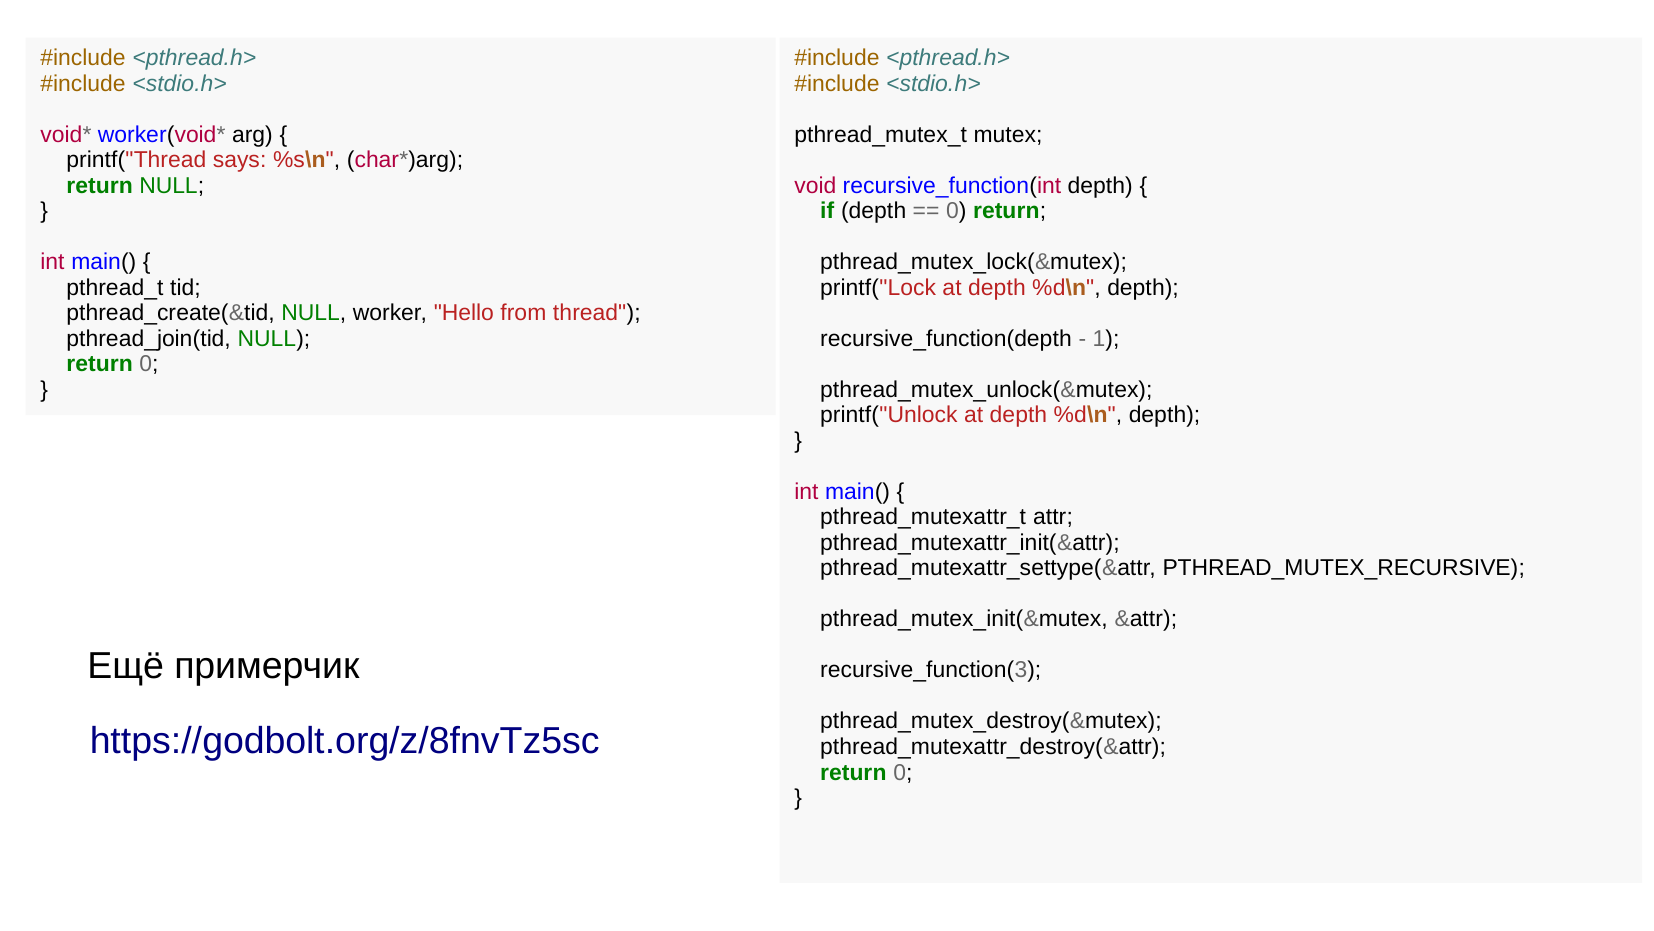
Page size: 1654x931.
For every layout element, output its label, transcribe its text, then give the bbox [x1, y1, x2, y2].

text_box #include <pthread.h> #include <stdio.h> pthread_mutex_t mutex; void recursive_function(int depth) { if (depth == 0) return; pthread_mutex_lock(&mutex); printf("Lock at depth %d\n", depth); recursive_function(depth - 1); pthread_mutex_unlock(&mutex); printf("Unlock at depth %d\n", depth); } int main() { pthread_mutexattr_t attr; pthread_mutexattr_init(&attr); pthread_mutexattr_settype(&attr, PTHREAD_MUTEX_RECURSIVE); pthread_mutex_init(&mutex, &attr); recursive_function(3); pthread_mutex_destroy(&mutex); pthread_mutexattr_destroy(&attr); return 0; } [779, 37, 1643, 883]
text_box #include <pthread.h> #include <stdio.h> void* worker(void* arg) { printf("Thread says: %s\n", (char*)arg); return NULL; } int main() { pthread_t tid; pthread_create(&tid, NULL, worker, "Hello from thread"); pthread_join(tid, NULL); return 0; } [25, 37, 776, 416]
text_box Ещё примерчик [72, 637, 376, 695]
text_box https://godbolt.org/z/8fnvTz5sc [75, 712, 616, 770]
